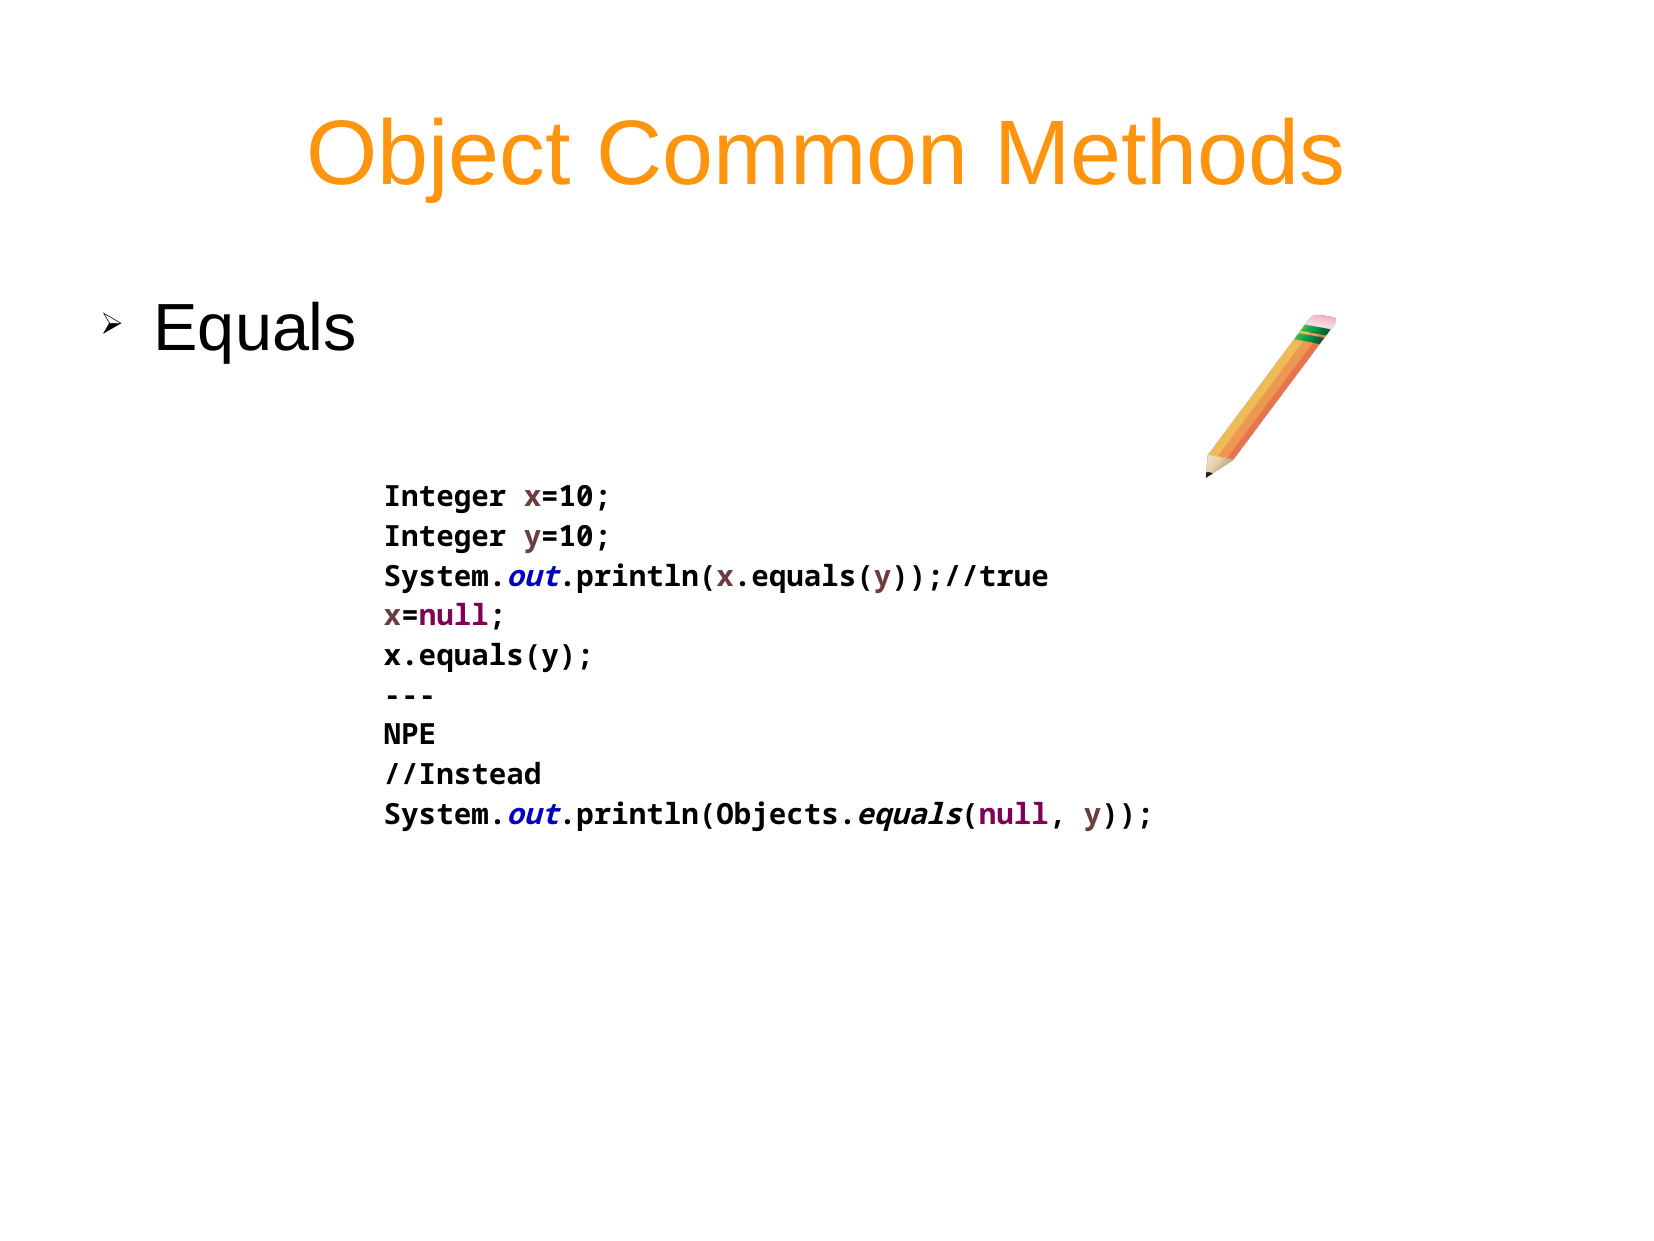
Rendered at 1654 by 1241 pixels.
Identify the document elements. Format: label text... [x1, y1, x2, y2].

list Equals [82, 290, 1571, 1010]
title Object Common Methods [82, 49, 1571, 257]
picture [1202, 314, 1339, 478]
text_box Integer x=10; Integer y=10; System.out.println(x.equals(y));//true x=null; x.equals(y); --- NPE //Instead System.out.println(Objects.equals(null, y)); [334, 467, 1193, 816]
